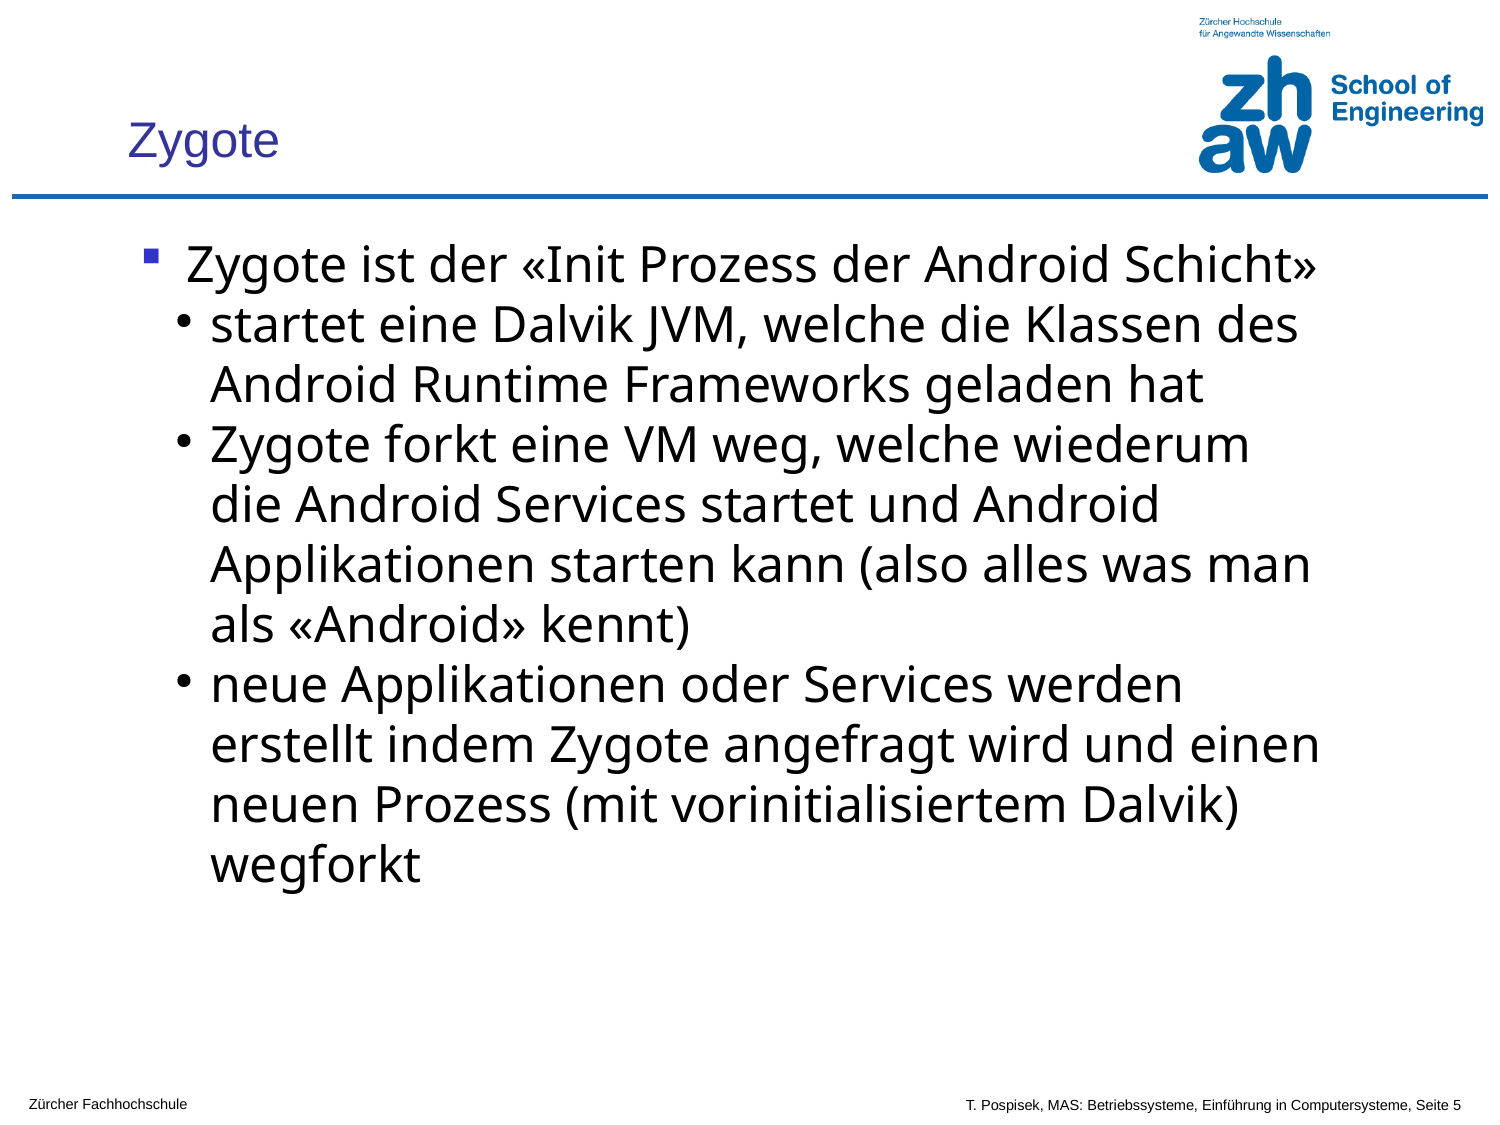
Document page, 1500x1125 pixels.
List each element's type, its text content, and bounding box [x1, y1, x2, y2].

title Zygote [112, 50, 1391, 175]
picture [1199, 18, 1483, 173]
text_box Zygote ist der «Init Prozess der Android Schicht» startet eine Dalvik JVM, welche die Klassen des Android Runtime Frameworks geladen hat Zygote forkt eine VM weg, welche wiederum die Android Services startet und Android Applikationen starten kann (also alles was man als «Android» kennt) neue Applikationen oder Services werden erstellt indem Zygote angefragt wird und einen neuen Prozess (mit vorinitialisiertem Dalvik) wegforkt [125, 224, 1350, 738]
